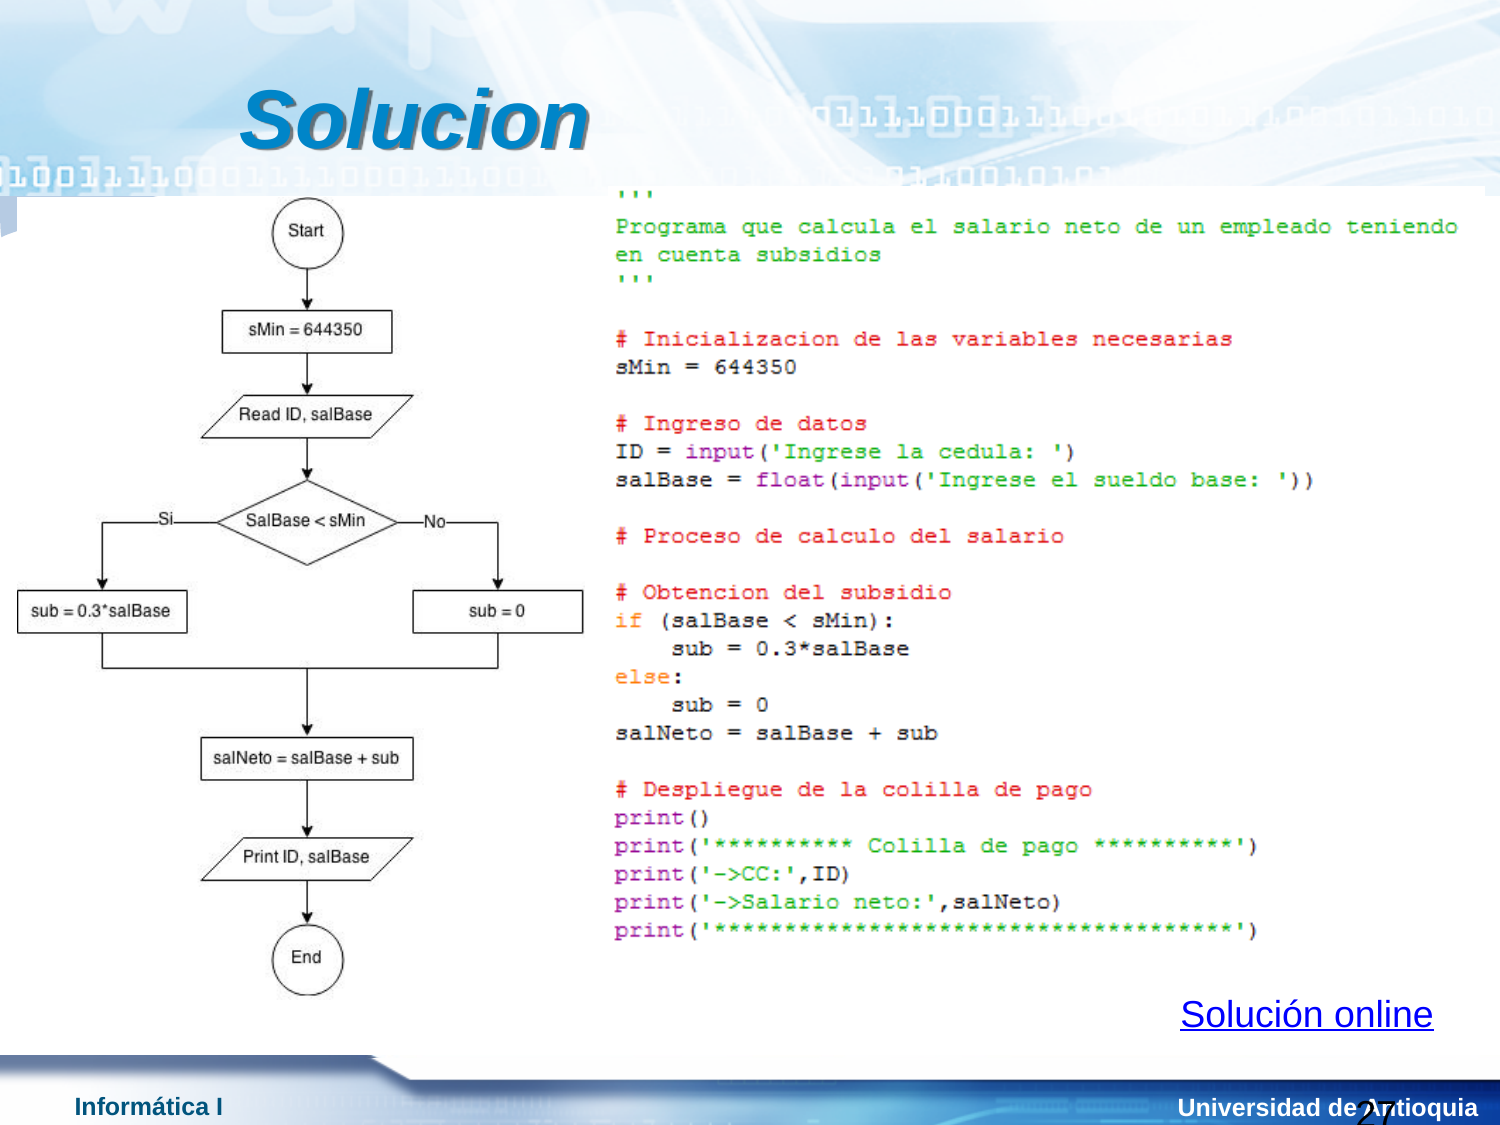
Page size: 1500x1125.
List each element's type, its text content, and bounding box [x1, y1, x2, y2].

picture [0, 1055, 1500, 1125]
picture [1332, 1105, 1337, 1114]
picture [0, 0, 1500, 960]
text_box Solución online [1165, 982, 1449, 1043]
slide_number <número> [1340, 1082, 1500, 1125]
picture [17, 197, 585, 1000]
title Solucion [224, 57, 1438, 150]
